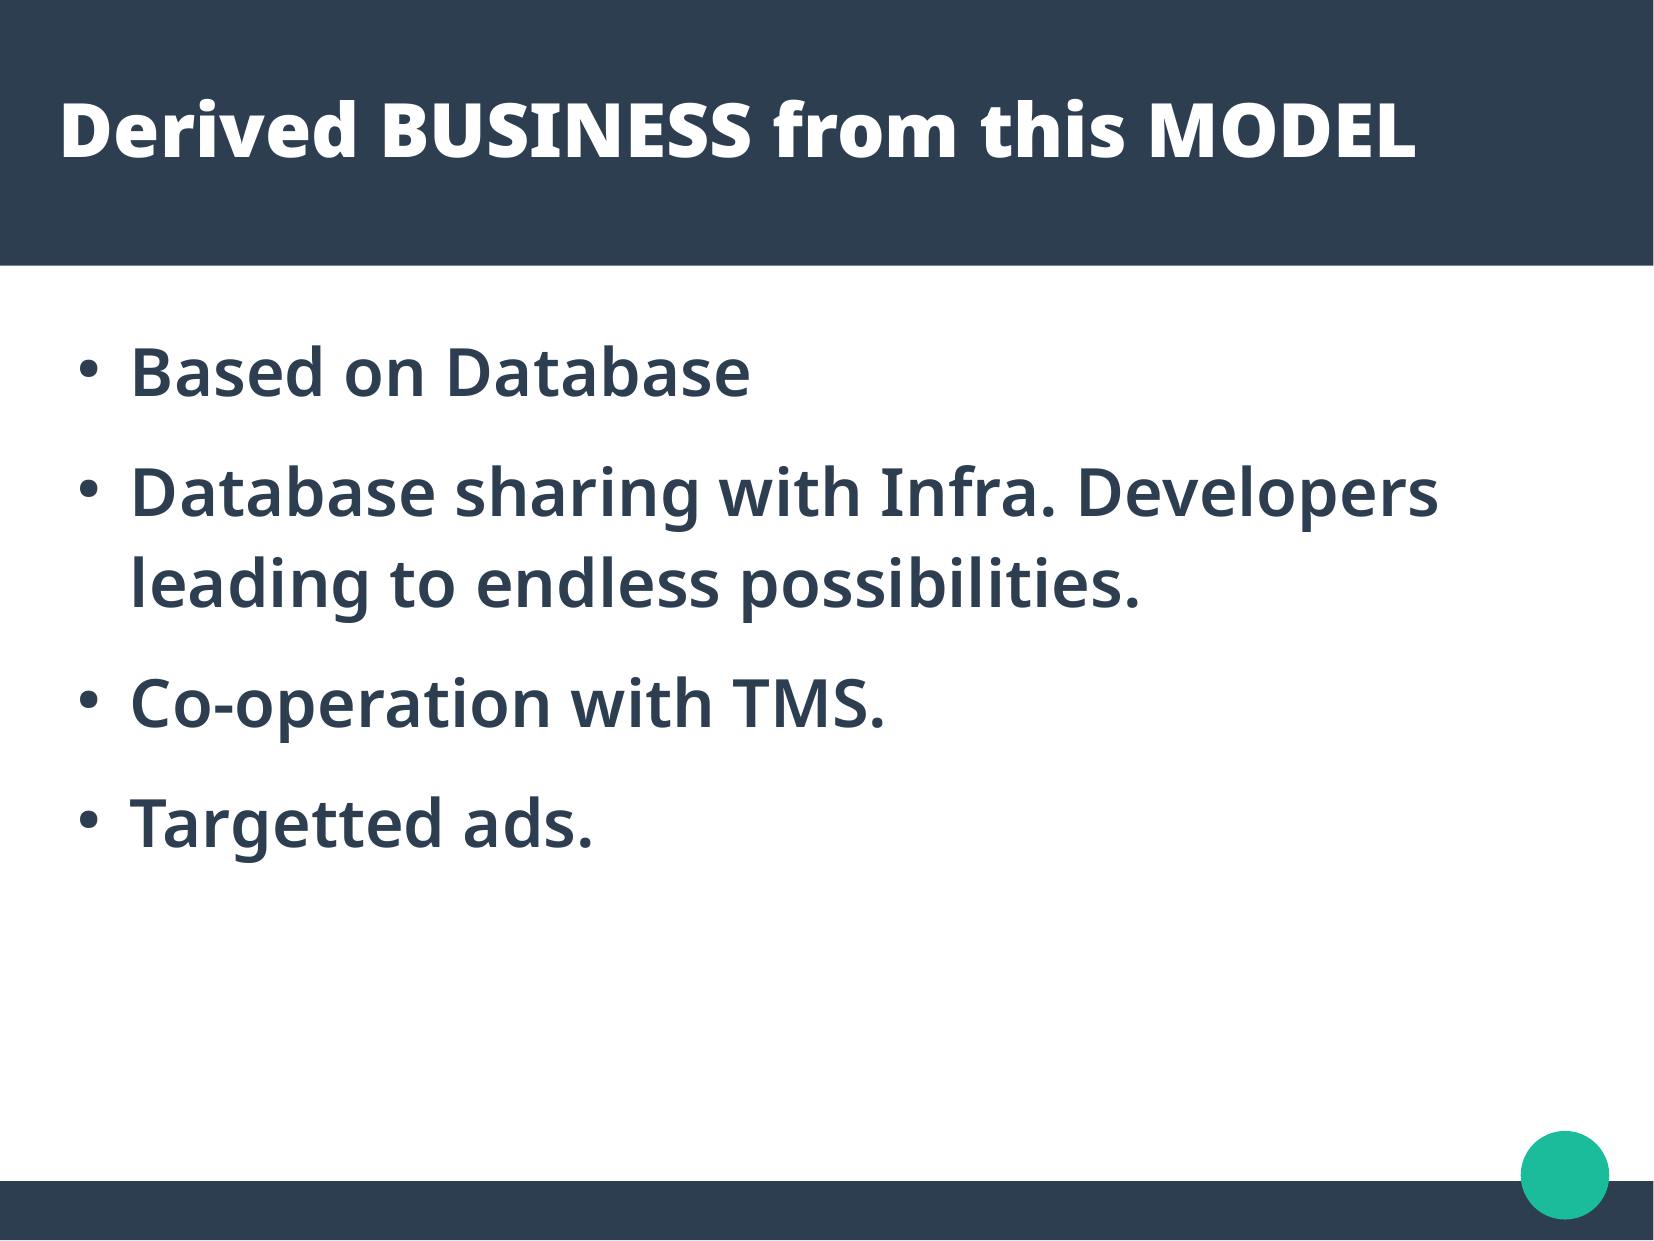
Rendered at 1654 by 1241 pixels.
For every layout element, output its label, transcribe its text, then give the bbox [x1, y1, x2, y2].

list Based on Database Database sharing with Infra. Developers leading to endless possibilities. Co-operation with TMS. Targetted ads. [59, 324, 1595, 1152]
title Derived BUSINESS from this MODEL [59, 49, 1595, 207]
